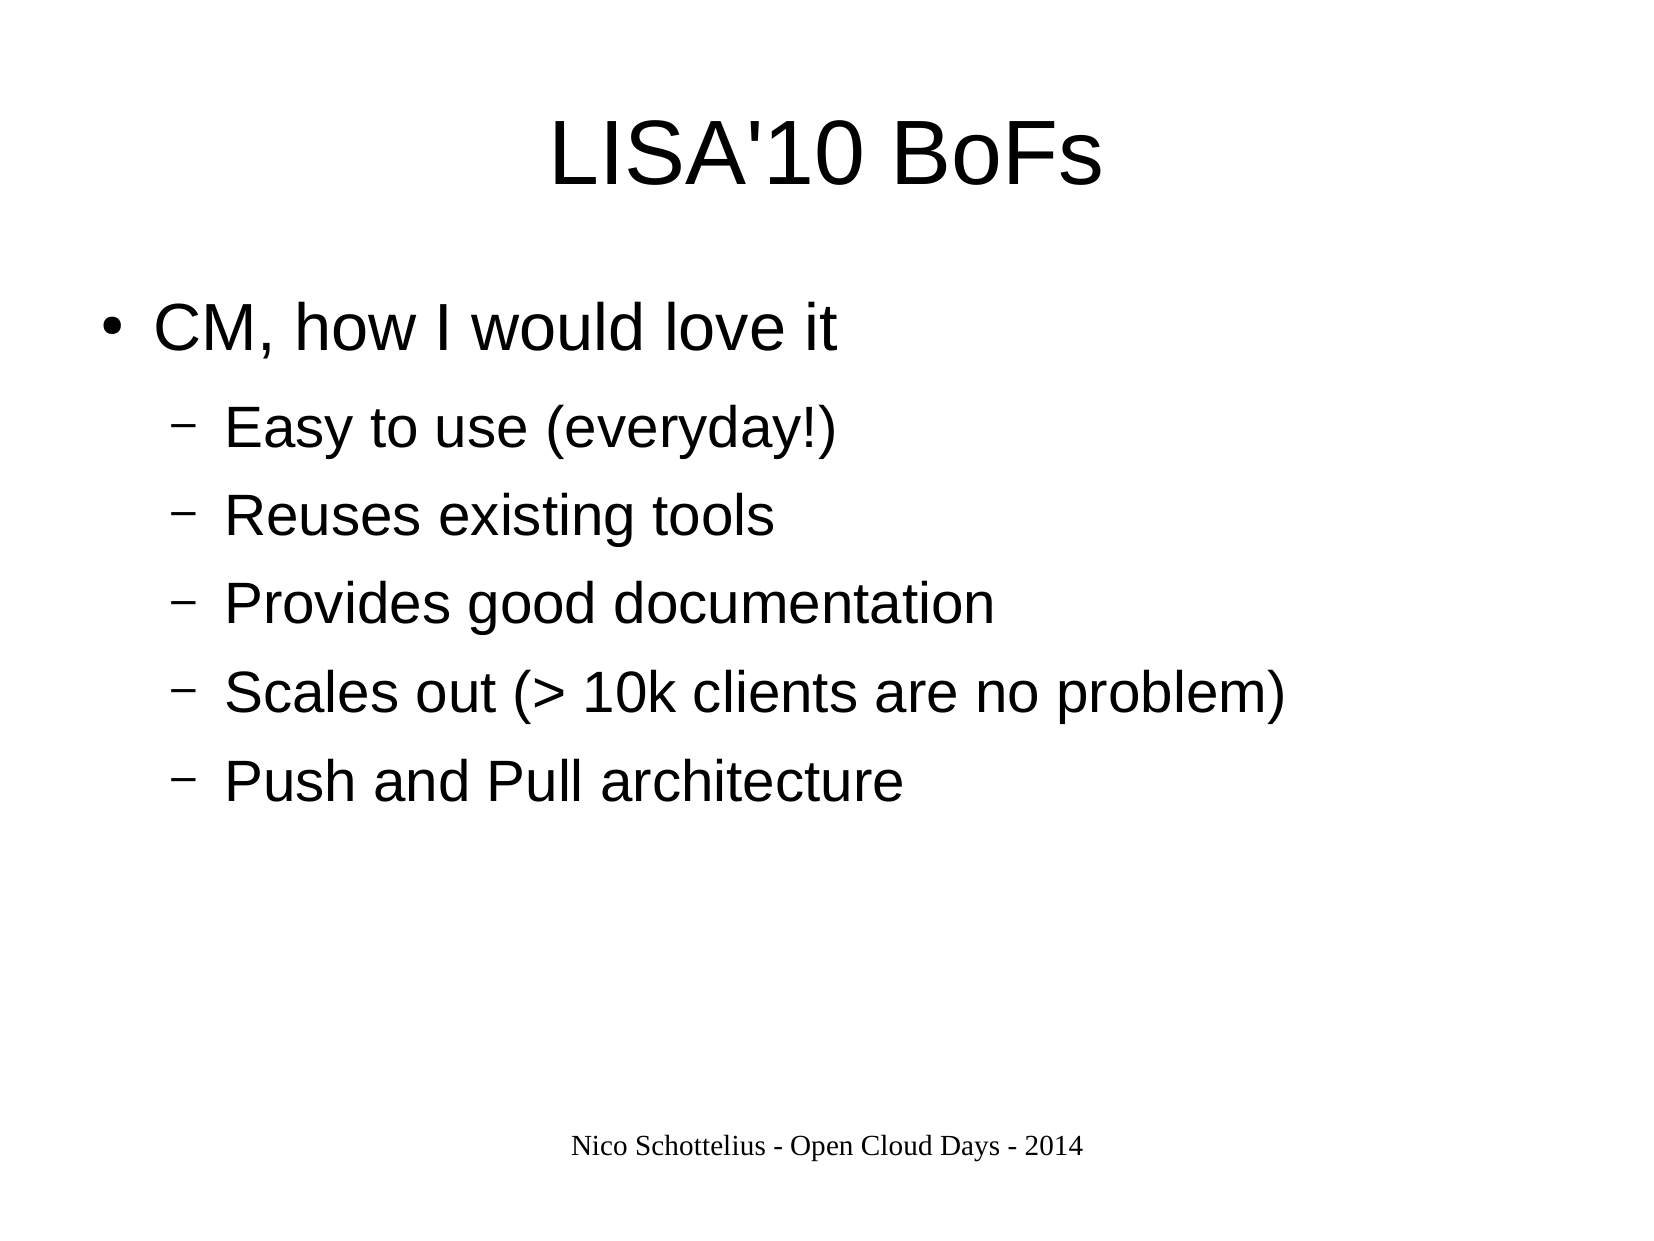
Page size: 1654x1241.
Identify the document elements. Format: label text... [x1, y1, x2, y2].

title LISA'10 BoFs [82, 49, 1571, 257]
list CM, how I would love it Easy to use (everyday!) Reuses existing tools Provides good documentation Scales out (> 10k clients are no problem) Push and Pull architecture [82, 290, 1538, 1010]
